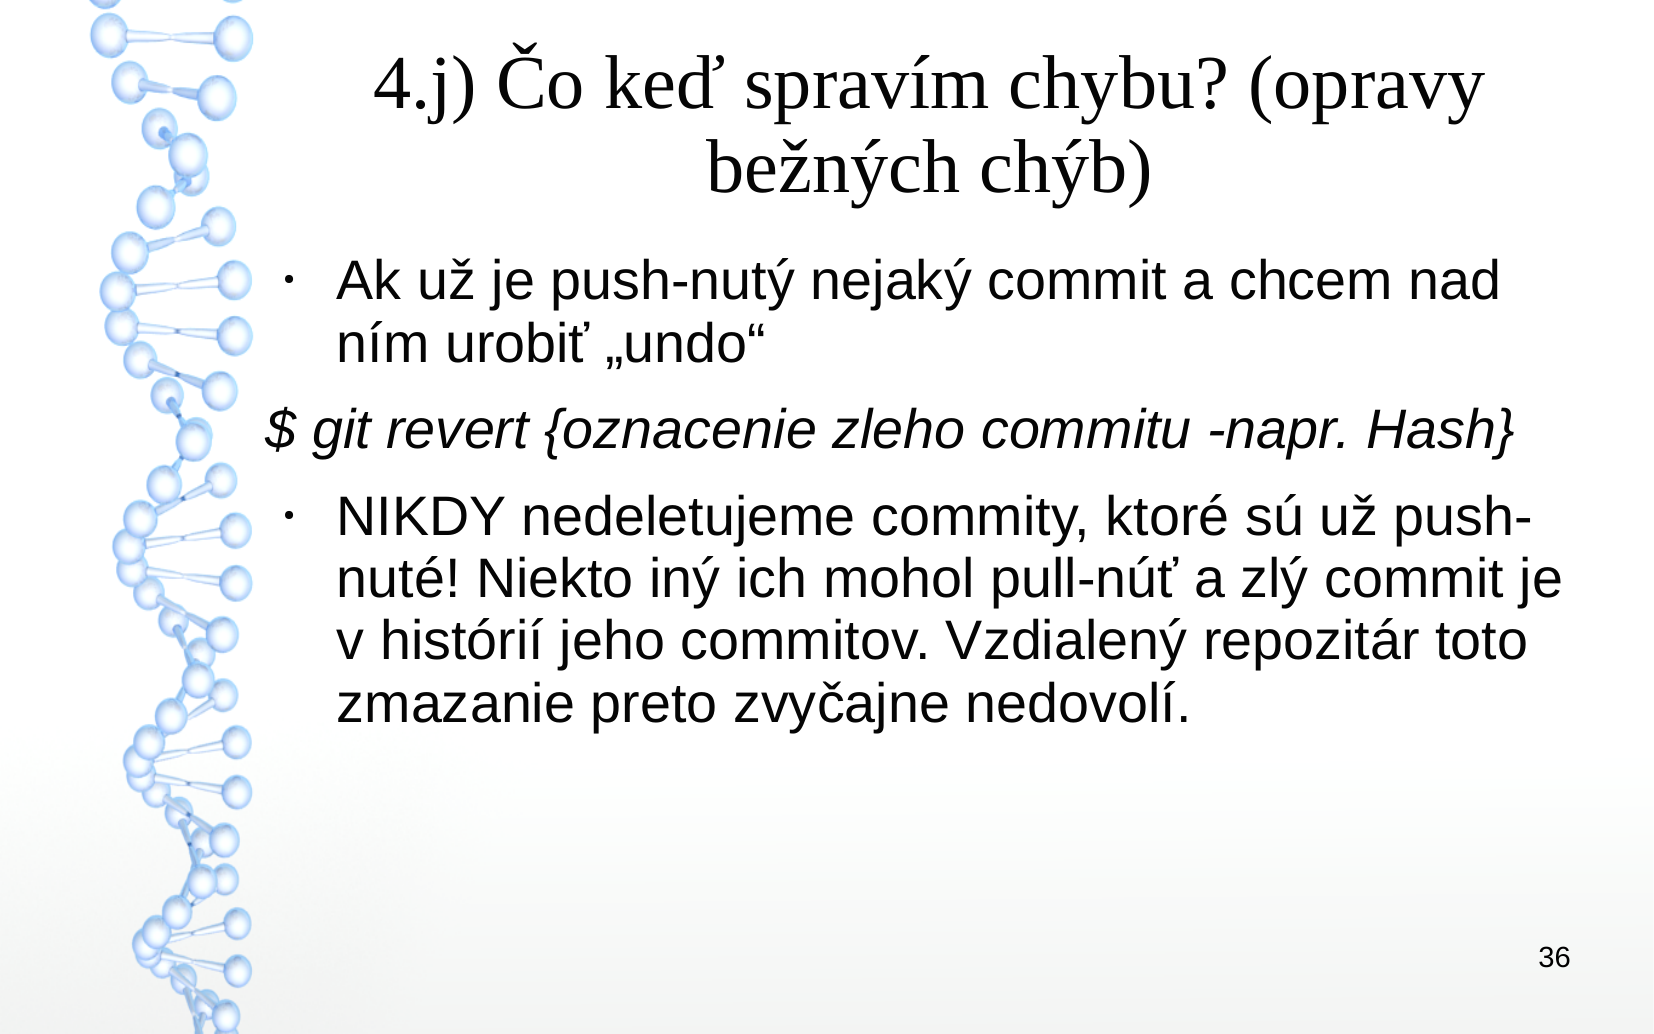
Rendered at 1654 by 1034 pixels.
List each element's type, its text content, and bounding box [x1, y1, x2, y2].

picture [0, 0, 1654, 1034]
title 4.j) Čo keď spravím chybu? (opravy bežných chýb) [265, 39, 1595, 210]
list Ak už je push-nutý nejaký commit a chcem nad ním urobiť „undo“ $ git revert {oznacenie zleho commitu -napr. Hash} NIKDY nedeletujeme commity, ktoré sú už push-nuté! Niekto iný ich mohol pull-núť a zlý commit je v histórií jeho commitov. Vzdialený repozitár toto zmazanie preto zvyčajne nedovolí. [265, 249, 1595, 849]
